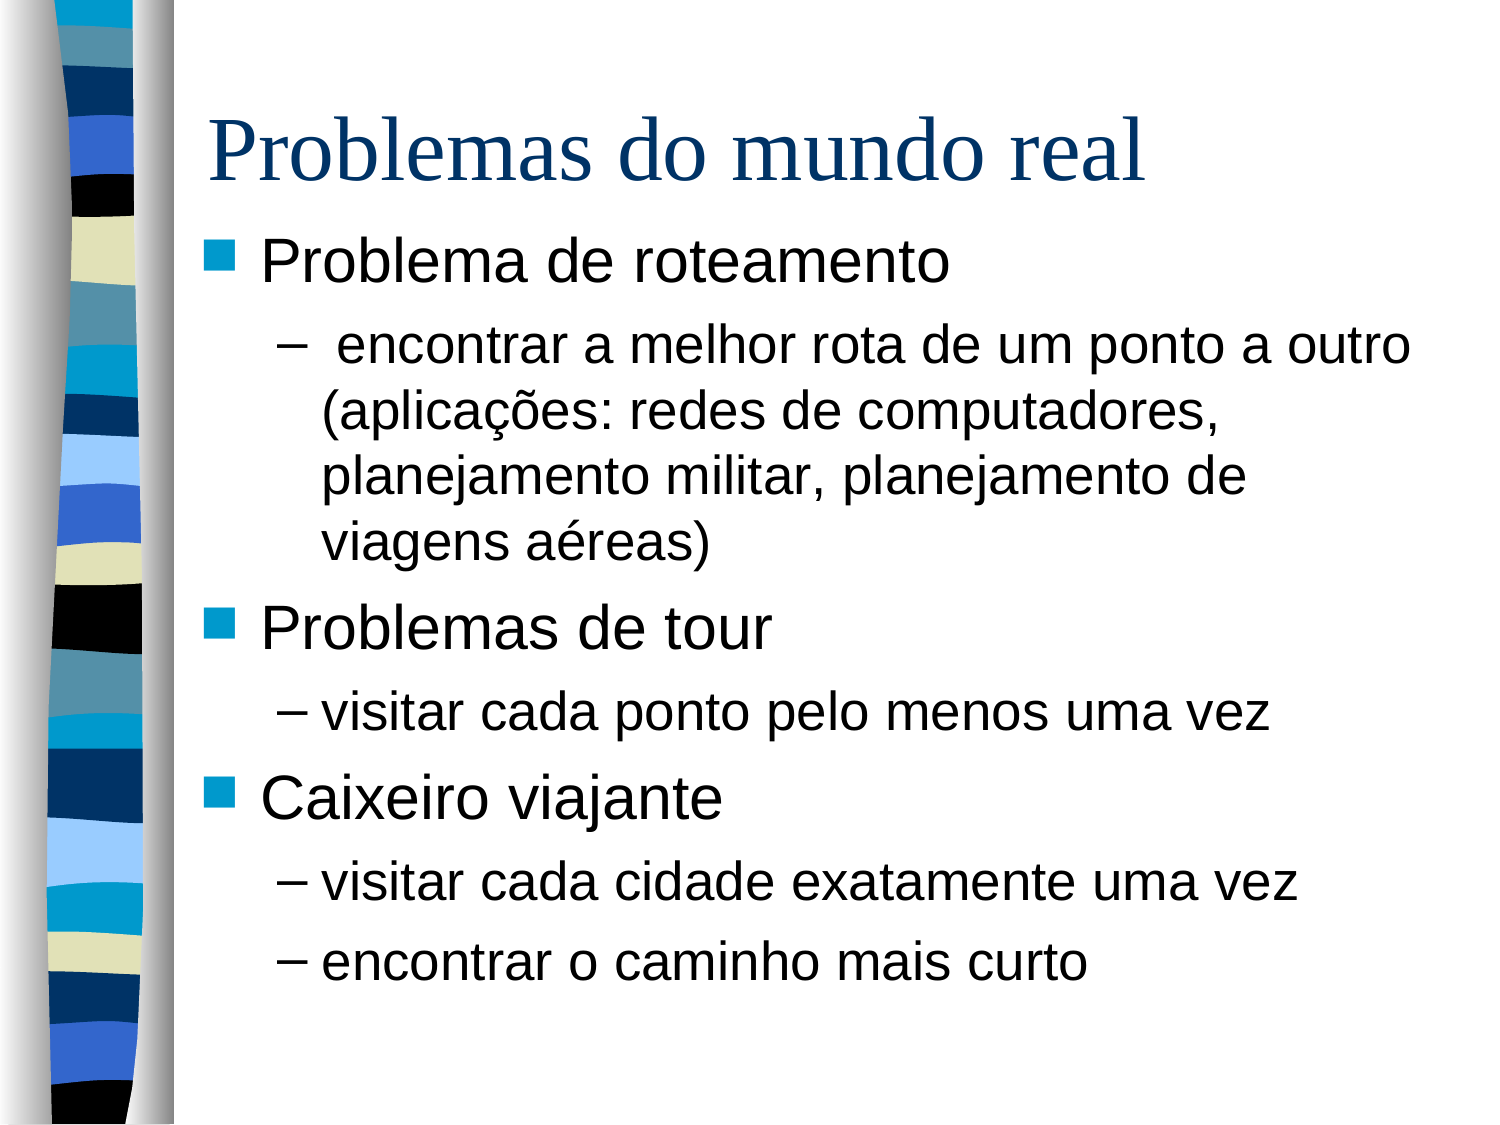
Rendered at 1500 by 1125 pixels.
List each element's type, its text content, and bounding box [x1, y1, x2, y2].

list Problema de roteamento encontrar a melhor rota de um ponto a outro (aplicações: redes de computadores, planejamento militar, planejamento de viagens aéreas) Problemas de tour visitar cada ponto pelo menos uma vez Caixeiro viajante visitar cada cidade exatamente uma vez encontrar o caminho mais curto [192, 212, 1468, 1000]
title Problemas do mundo real [192, 75, 1468, 212]
